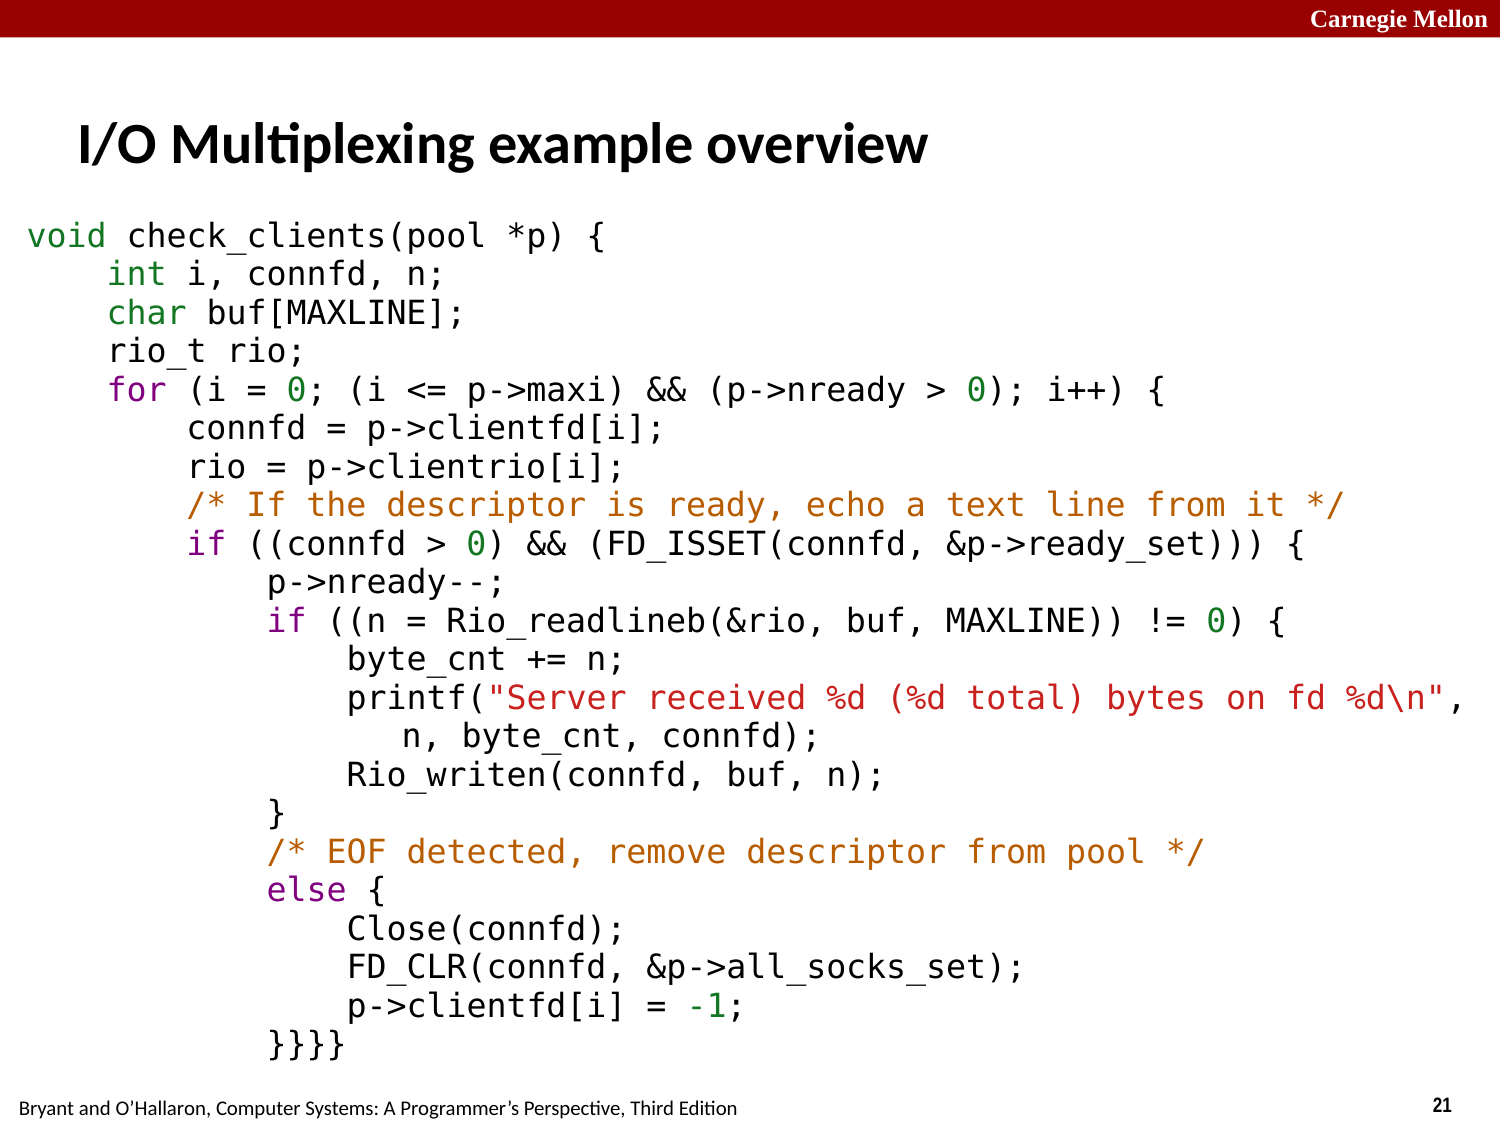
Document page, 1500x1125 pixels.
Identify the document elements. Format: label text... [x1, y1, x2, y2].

text_box void check_clients(pool *p) { int i, connfd, n; char buf[MAXLINE]; rio_t rio; for (i = 0; (i <= p->maxi) && (p->nready > 0); i++) { connfd = p->clientfd[i]; rio = p->clientrio[i]; /* If the descriptor is ready, echo a text line from it */ if ((connfd > 0) && (FD_ISSET(connfd, &p->ready_set))) { p->nready--; if ((n = Rio_readlineb(&rio, buf, MAXLINE)) != 0) { byte_cnt += n; printf("Server received %d (%d total) bytes on fd %d\n", n, byte_cnt, connfd); Rio_writen(connfd, buf, n); } /* EOF detected, remove descriptor from pool */ else { Close(connfd); FD_CLR(connfd, &p->all_socks_set); p->clientfd[i] = -1; }}}} [11, 209, 1500, 1081]
title I/O Multiplexing example overview [62, 93, 1337, 188]
